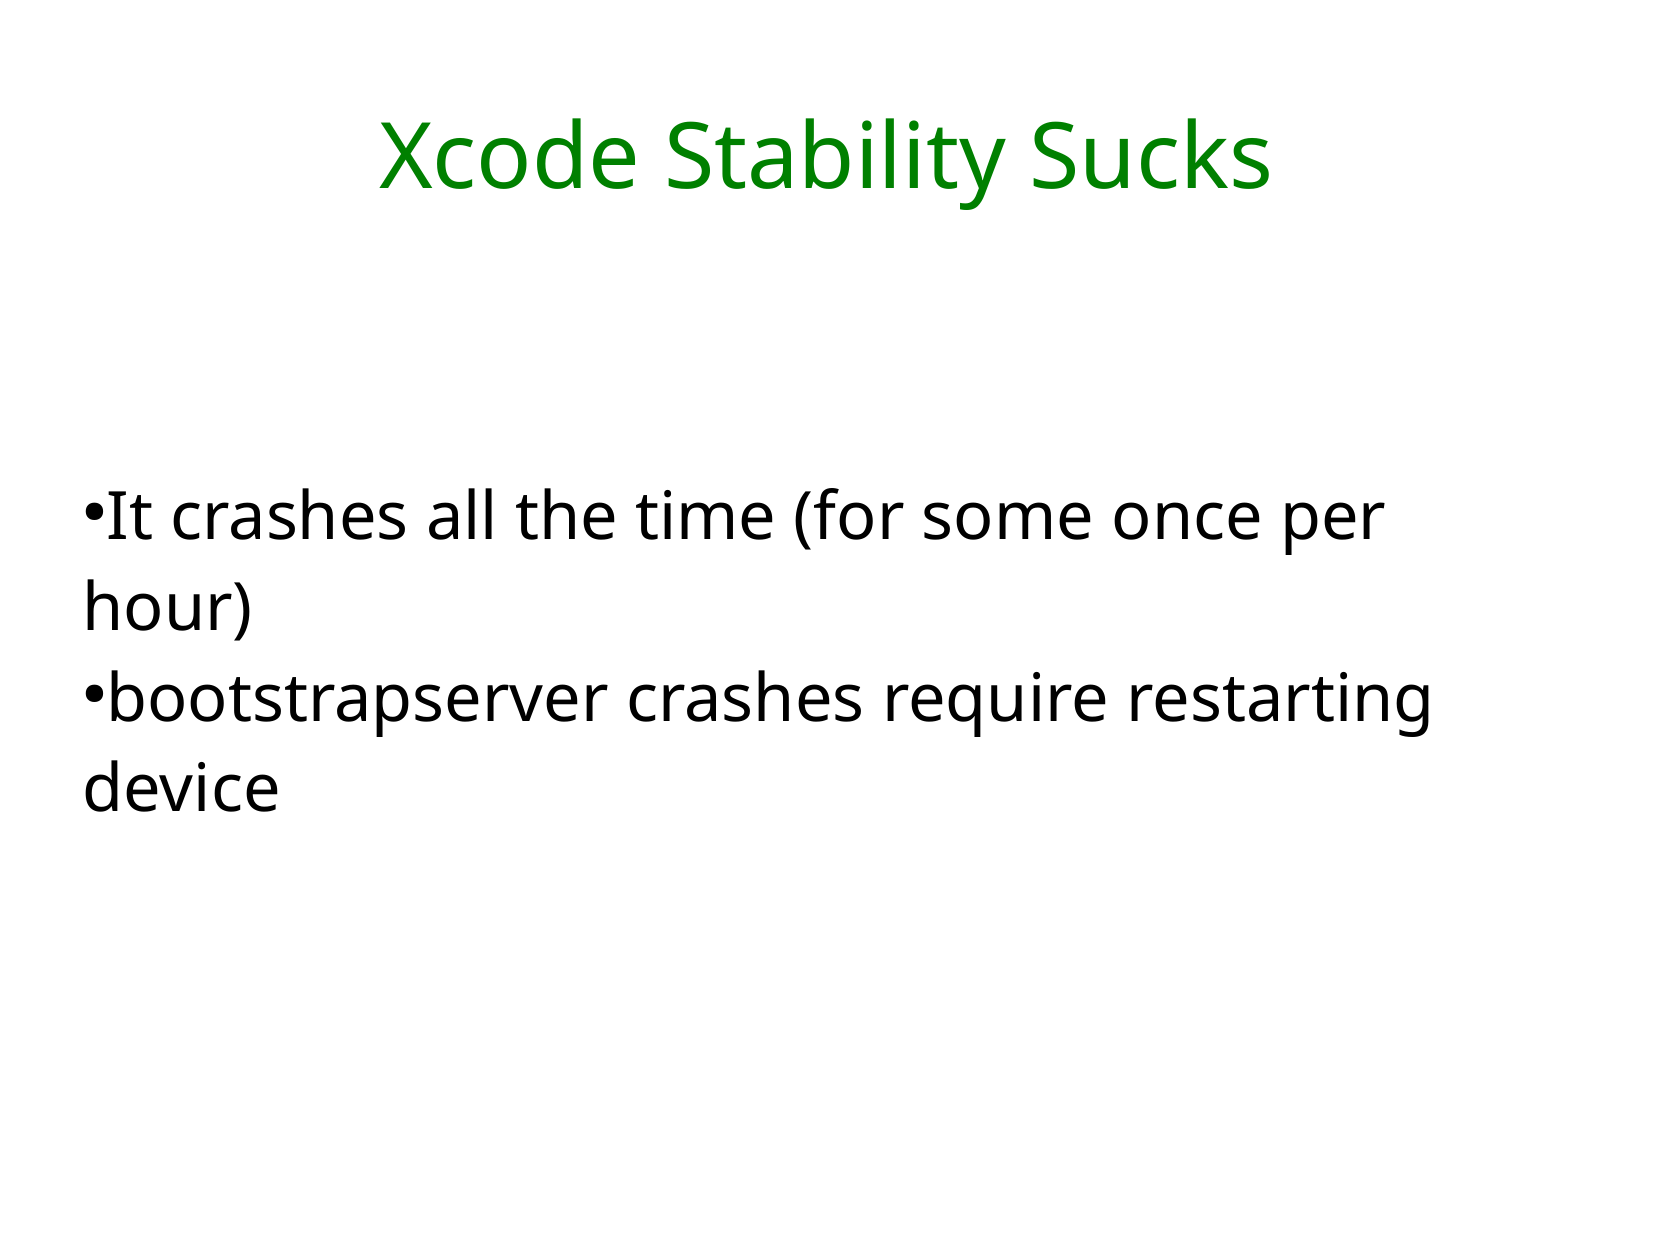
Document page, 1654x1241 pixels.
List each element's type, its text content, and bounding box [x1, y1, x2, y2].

title Xcode Stability Sucks [82, 49, 1571, 257]
subtitle It crashes all the time (for some once per hour) bootstrapserver crashes require restarting device [82, 290, 1538, 1010]
